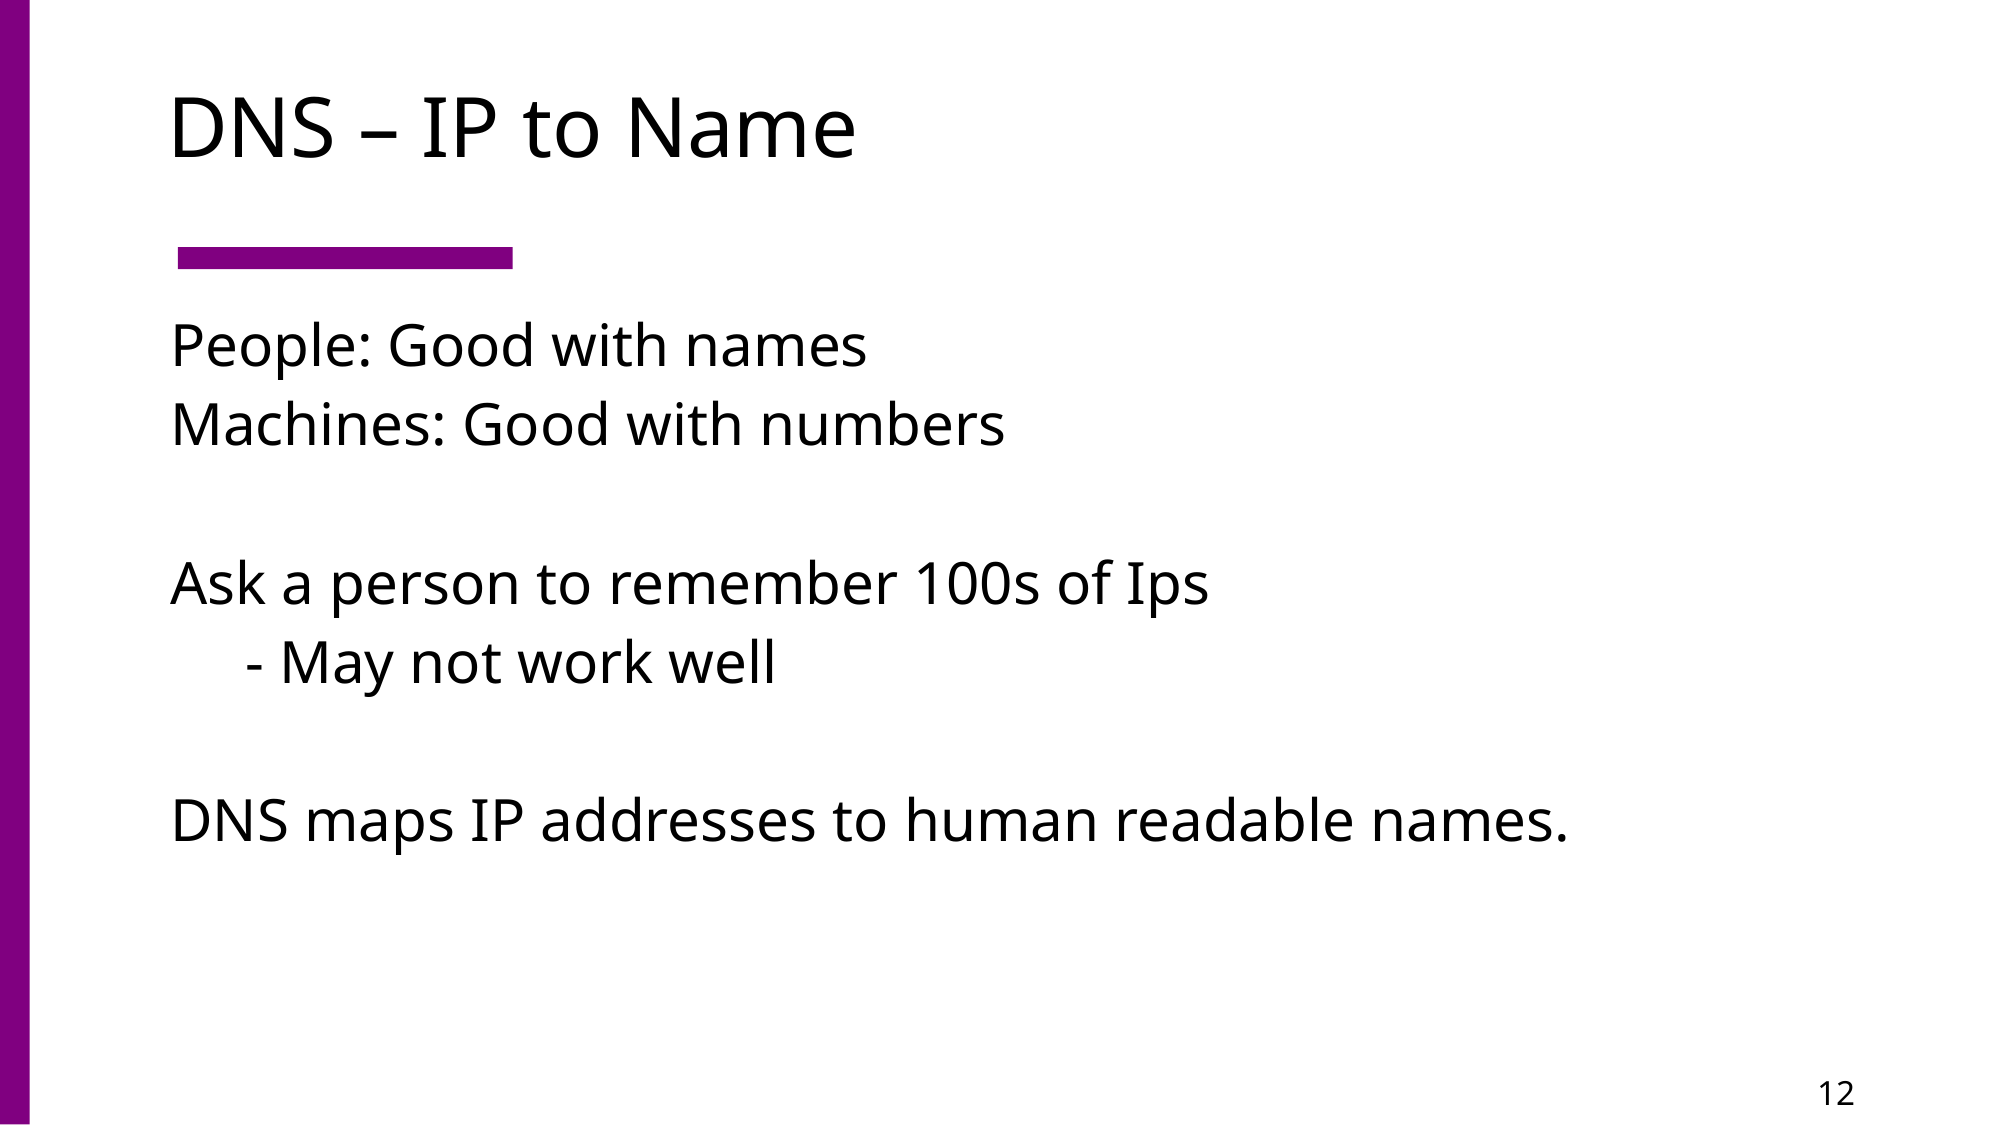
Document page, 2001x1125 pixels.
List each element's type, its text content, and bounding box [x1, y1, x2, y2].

title DNS – IP to Name [116, 49, 1817, 200]
text_box People: Good with names Machines: Good with numbers Ask a person to remember 100s of Ips - May not work well DNS maps IP addresses to human readable names. [155, 296, 2000, 1046]
